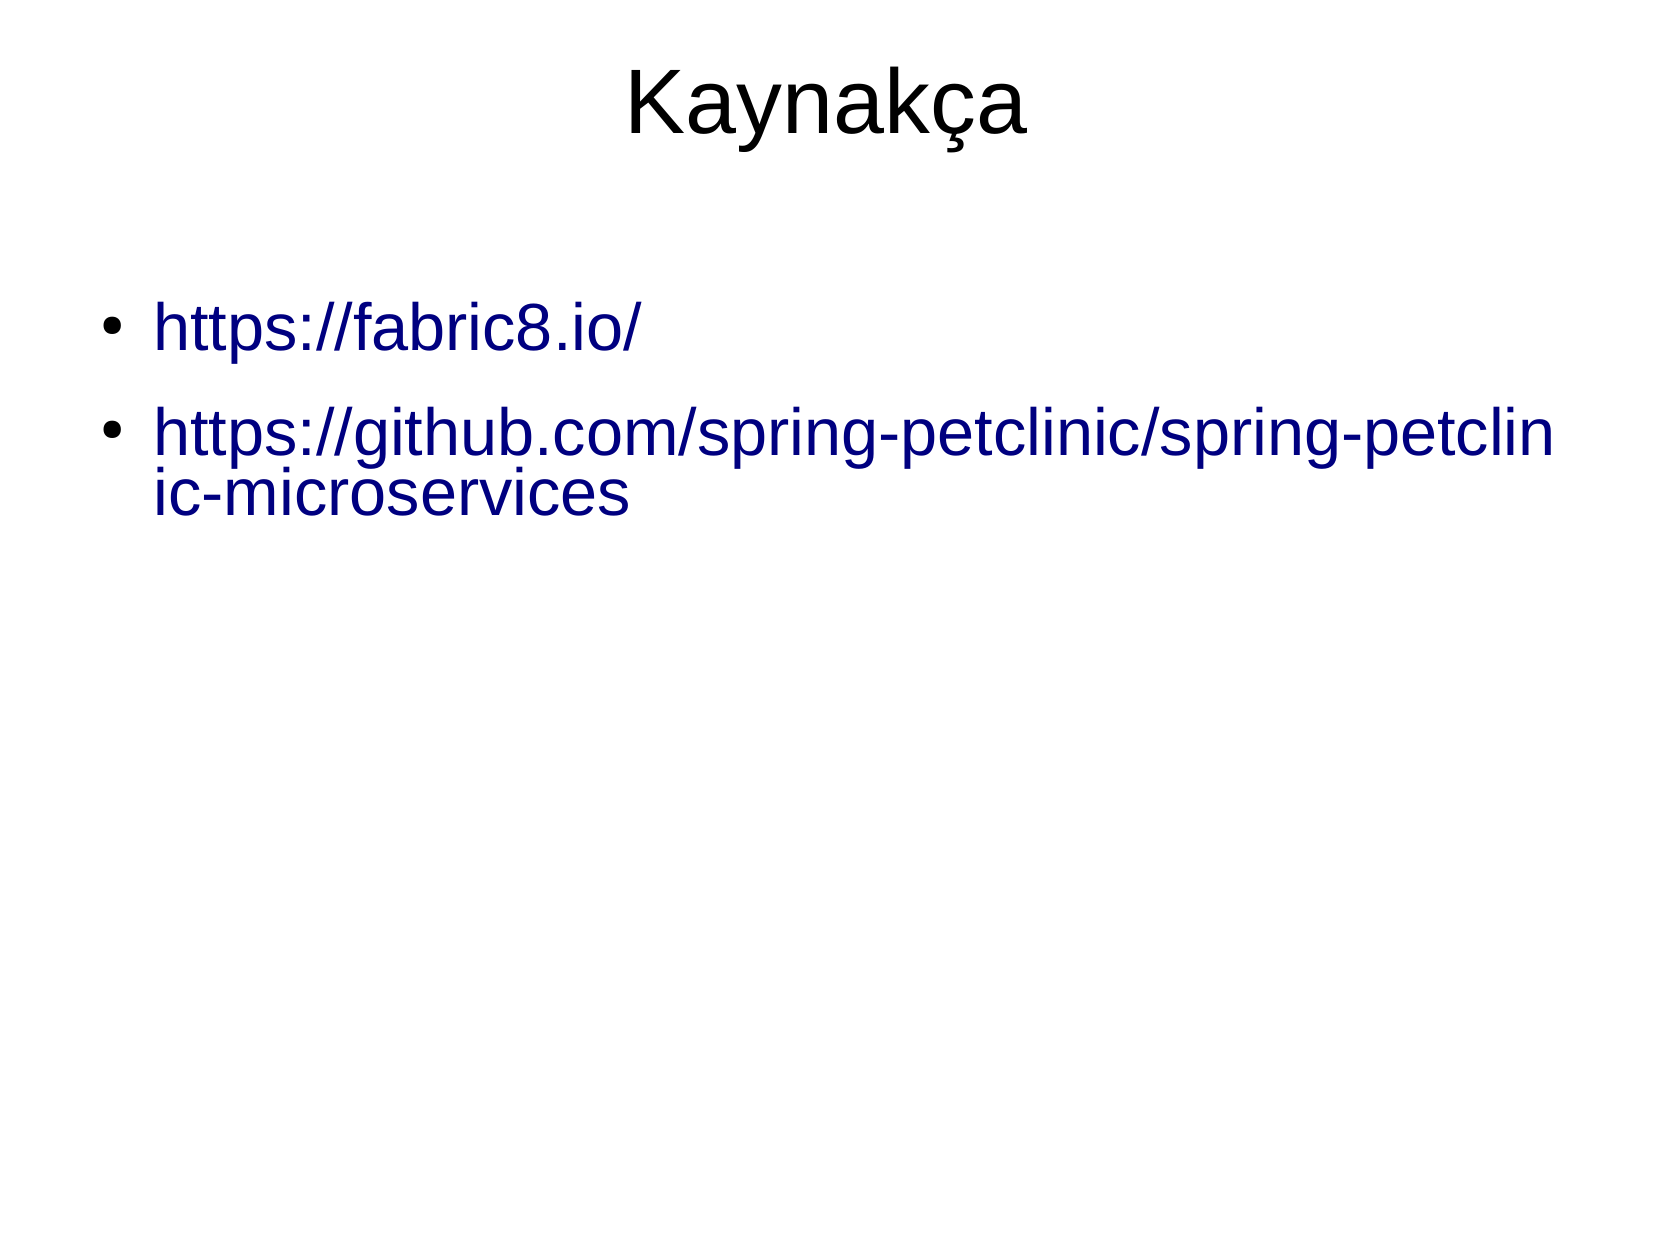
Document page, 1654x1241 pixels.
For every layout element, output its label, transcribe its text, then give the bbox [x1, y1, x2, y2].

title Kaynakça [82, 49, 1571, 257]
list https://fabric8.io/ https://github.com/spring-petclinic/spring-petclinic-microservices [82, 290, 1571, 1010]
